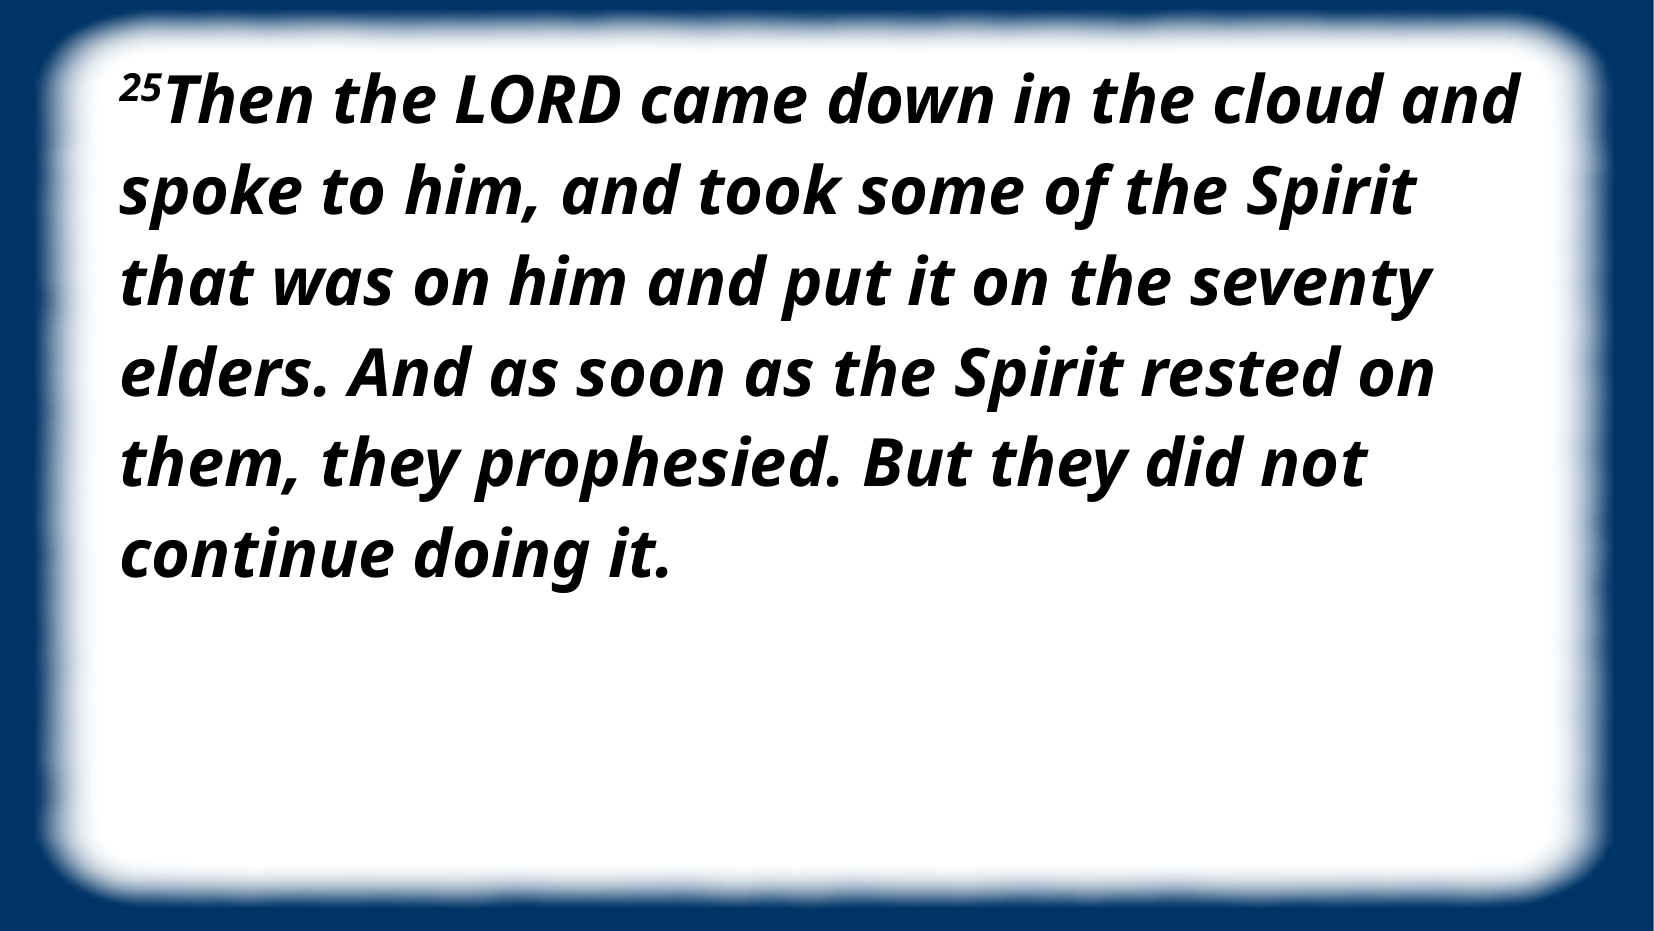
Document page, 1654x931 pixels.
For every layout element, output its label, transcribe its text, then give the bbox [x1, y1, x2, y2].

text_box 25Then the LORD came down in the cloud and spoke to him, and took some of the Spirit that was on him and put it on the seventy elders. And as soon as the Spirit rested on them, they prophesied. But they did not continue doing it. [105, 45, 1546, 504]
picture [0, 0, 1654, 931]
